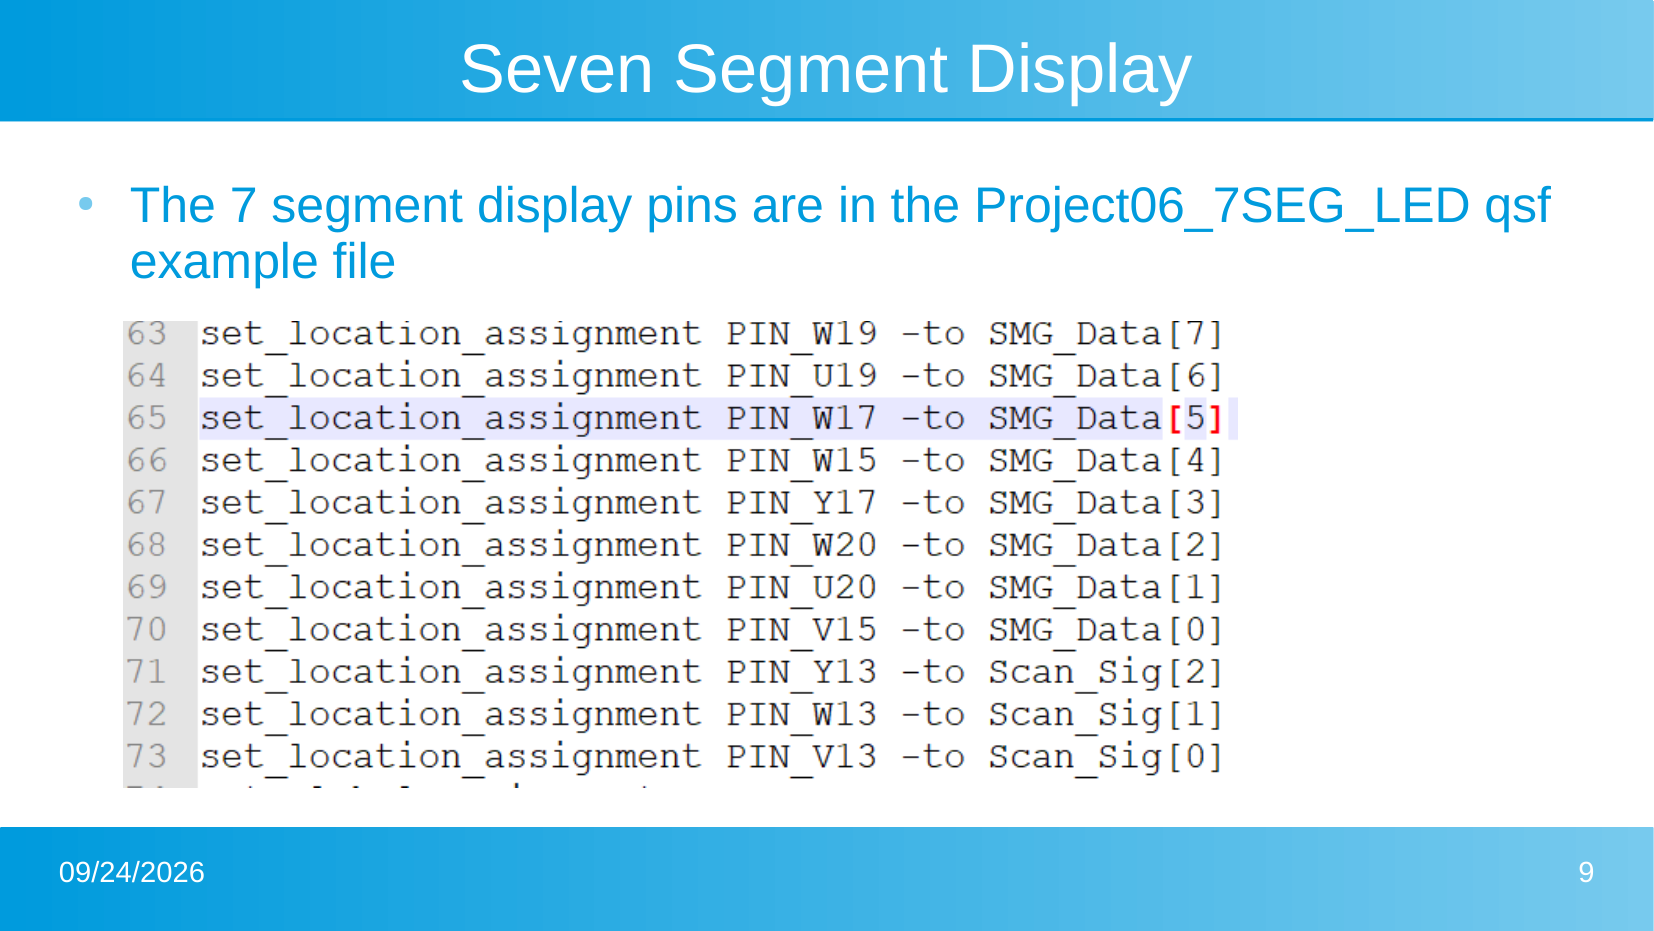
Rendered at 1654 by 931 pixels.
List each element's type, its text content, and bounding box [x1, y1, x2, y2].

picture [123, 321, 1238, 788]
list The 7 segment display pins are in the Project06_7SEG_LED qsf example file [59, 177, 1595, 768]
title Seven Segment Display [59, 29, 1595, 108]
